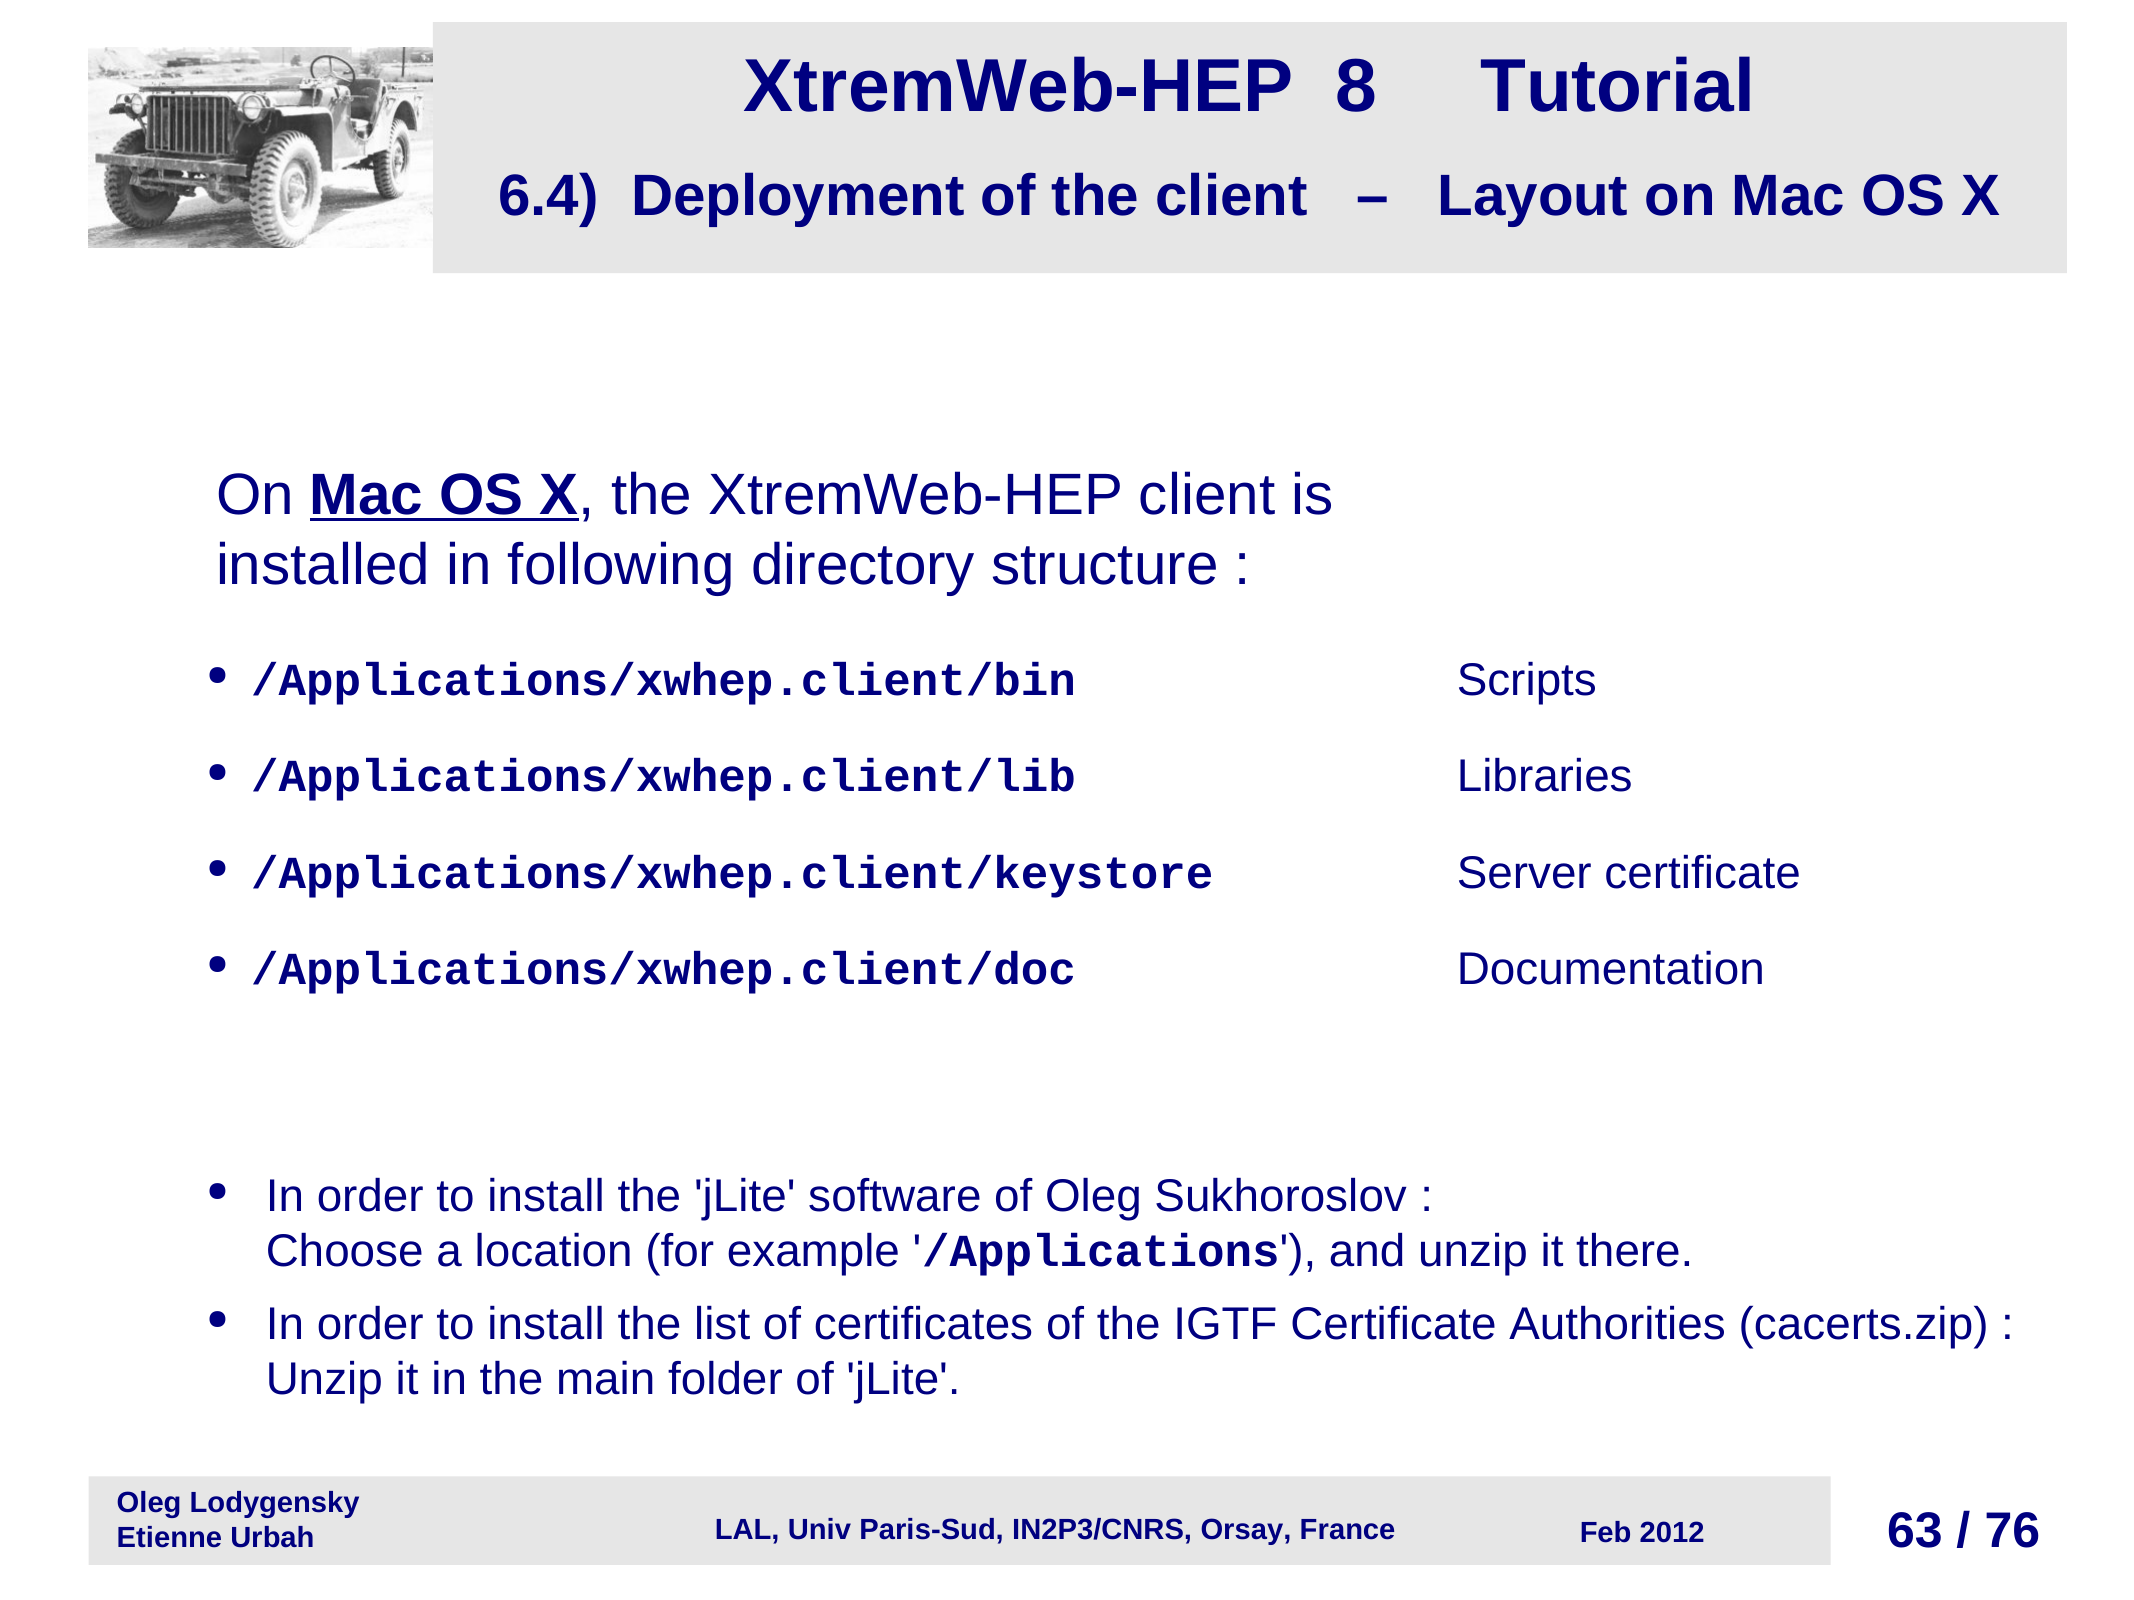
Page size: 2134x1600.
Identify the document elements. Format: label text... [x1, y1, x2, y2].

text_box In order to install the 'jLite' software of Oleg Sukhoroslov : Choose a location (for example '/Applications'), and unzip it there. In order to install the list of certificates of the IGTF Certificate Authorities (cacerts.zip) : Unzip it in the main folder of 'jLite'. [191, 1150, 2038, 1419]
text_box Scripts Libraries Server certificate Documentation [1456, 649, 2033, 1067]
text_box /Applications/xwhep.client/bin /Applications/xwhep.client/lib /Applications/xwhep.client/keystore /Applications/xwhep.client/doc [206, 649, 1433, 1067]
picture [88, 47, 433, 248]
title 6.4) Deployment of the client – Layout on Mac OS X [442, 118, 2067, 266]
text_box On Mac OS X, the XtremWeb-HEP client is installed in following directory structure : [206, 456, 1433, 550]
